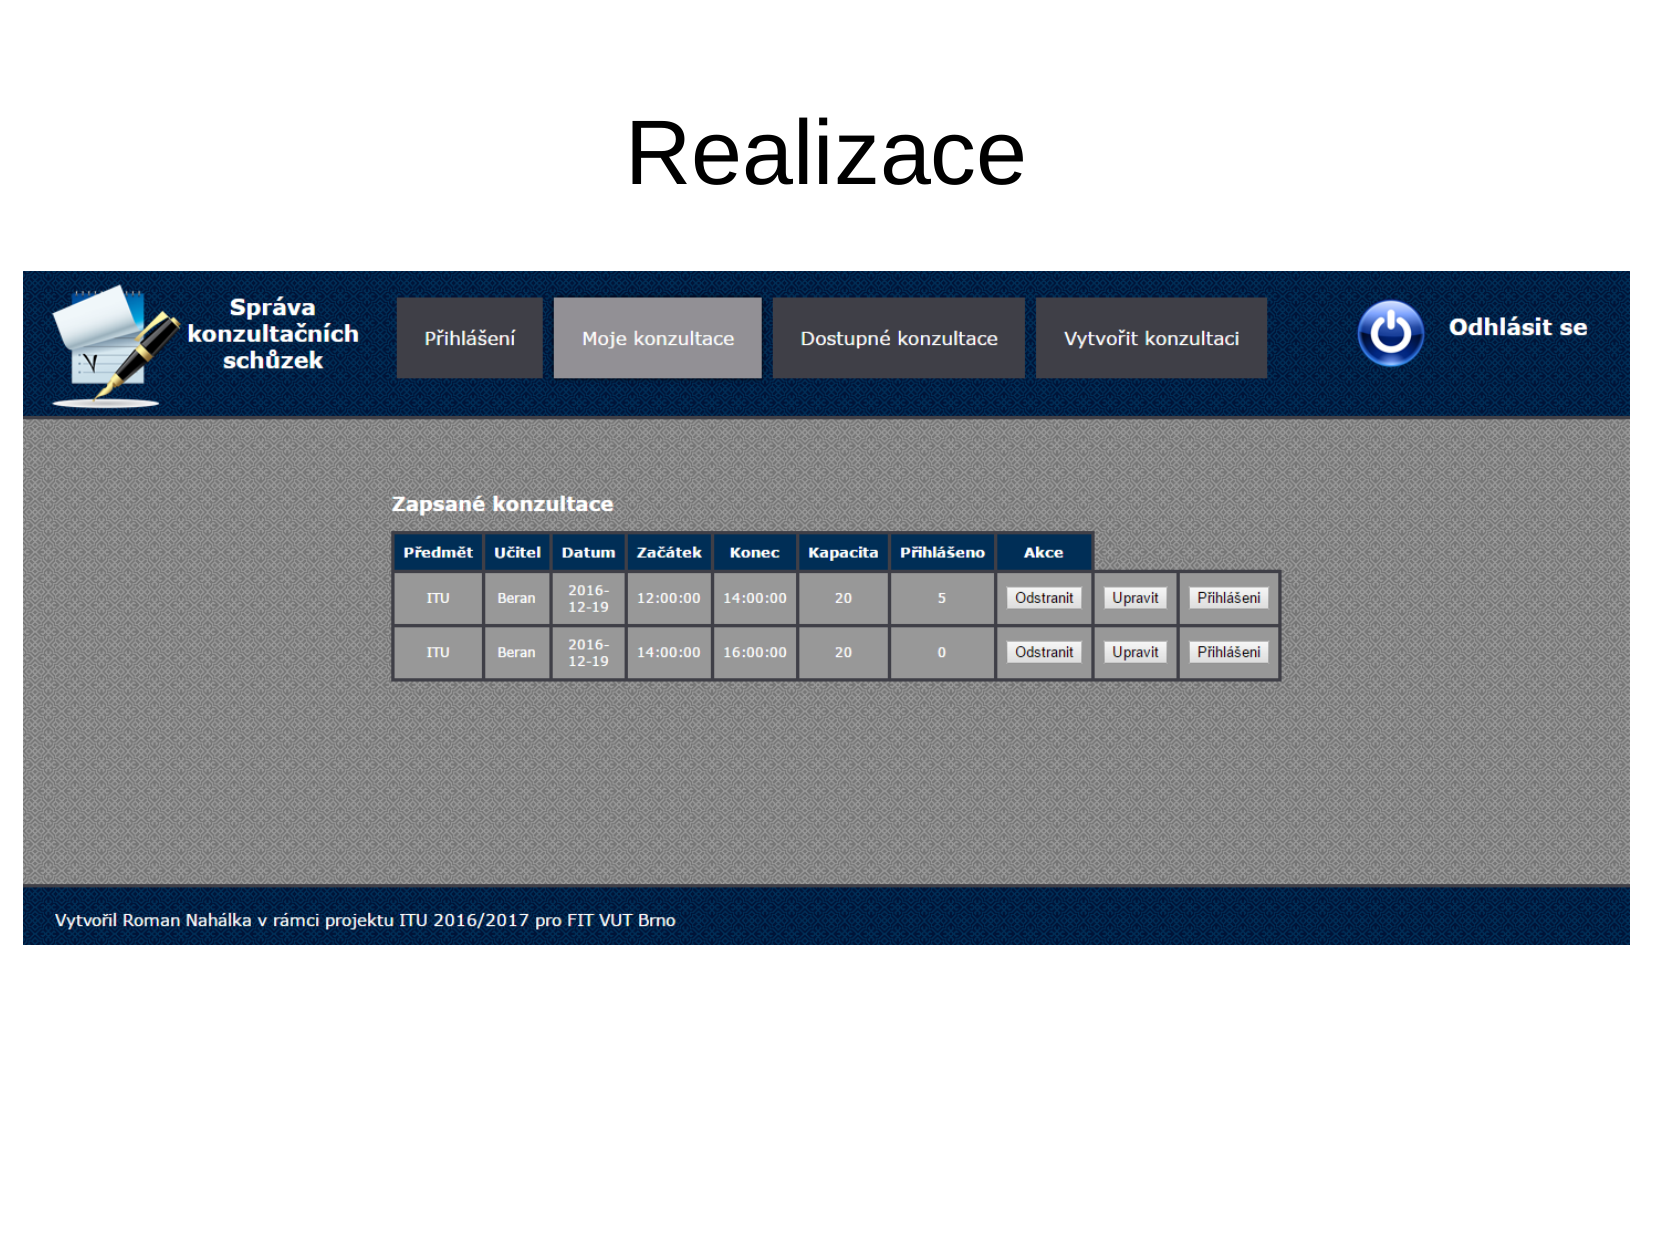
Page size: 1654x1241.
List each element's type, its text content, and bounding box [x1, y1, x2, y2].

title Realizace [82, 49, 1571, 257]
picture [23, 271, 1630, 945]
